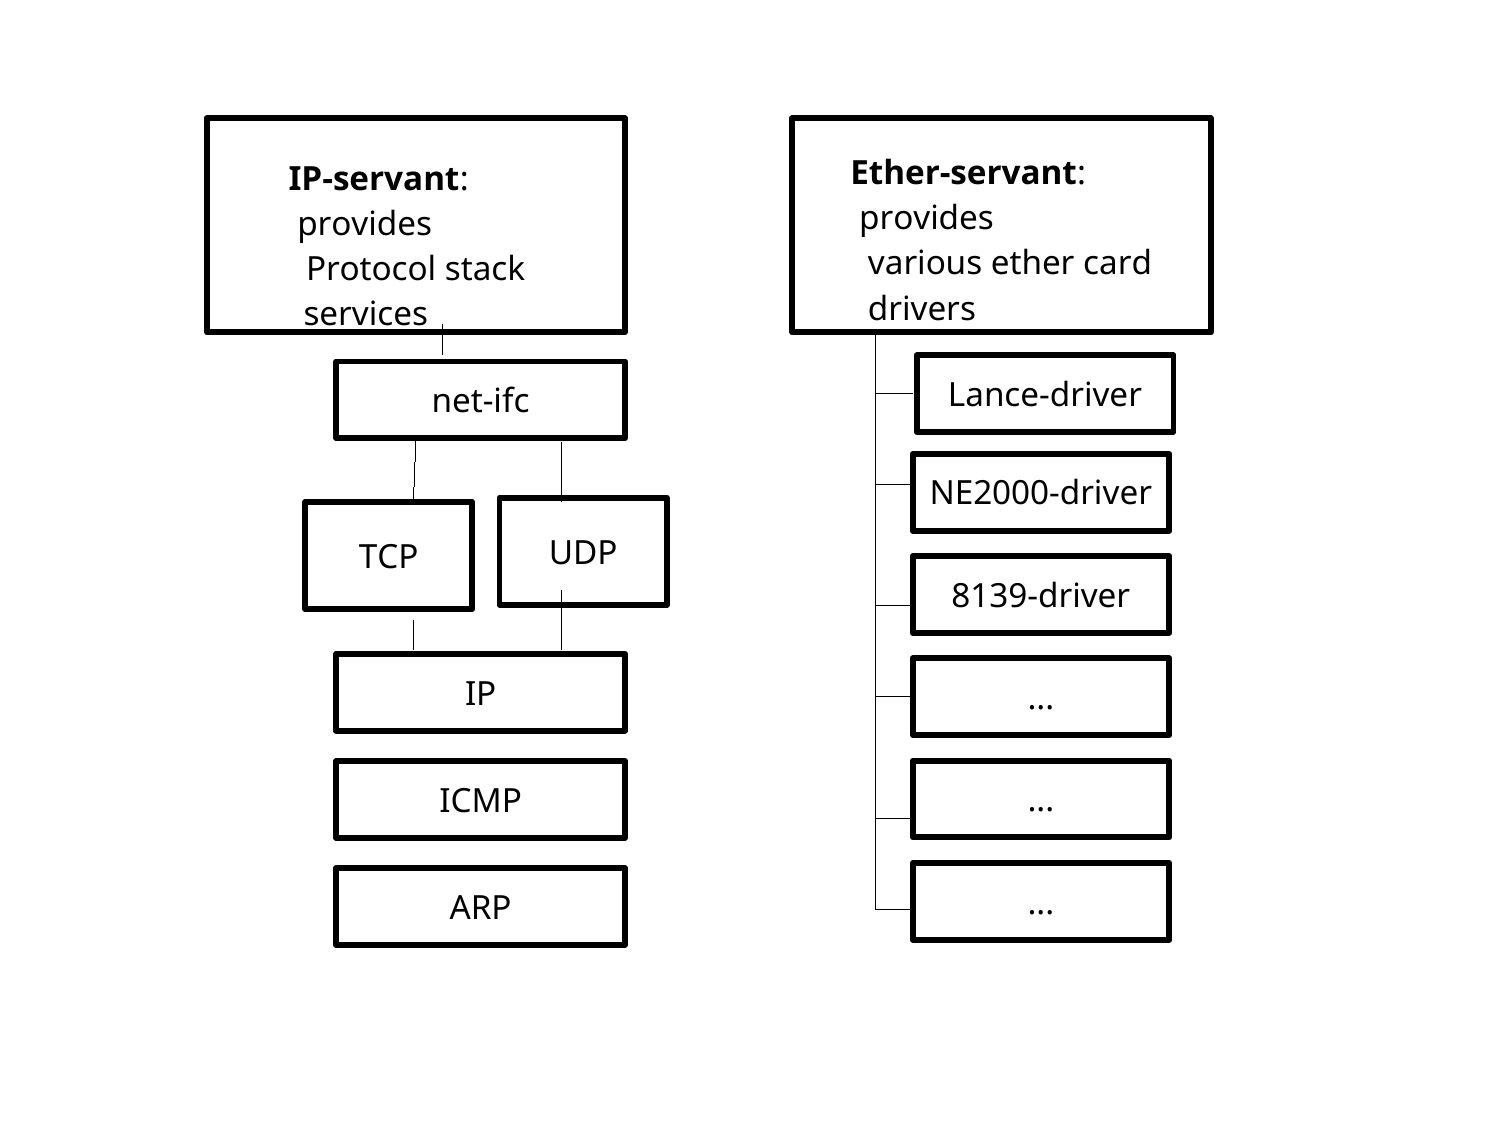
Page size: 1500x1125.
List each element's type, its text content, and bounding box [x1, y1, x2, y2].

text_box ... [912, 658, 1170, 736]
text_box ICMP [336, 760, 625, 838]
text_box Lance-driver [916, 355, 1174, 432]
text_box 8139-driver [912, 556, 1170, 633]
text_box ... [912, 760, 1170, 838]
text_box IP [336, 653, 625, 731]
text_box IP-servant: provides Protocol stack services [206, 118, 625, 333]
text_box NE2000-driver [912, 453, 1170, 531]
text_box ... [912, 862, 1170, 940]
text_box ARP [336, 868, 625, 945]
text_box TCP [305, 501, 473, 610]
text_box Ether-servant: provides various ether card drivers [792, 118, 1211, 333]
text_box UDP [499, 497, 667, 605]
text_box net-ifc [336, 361, 625, 439]
